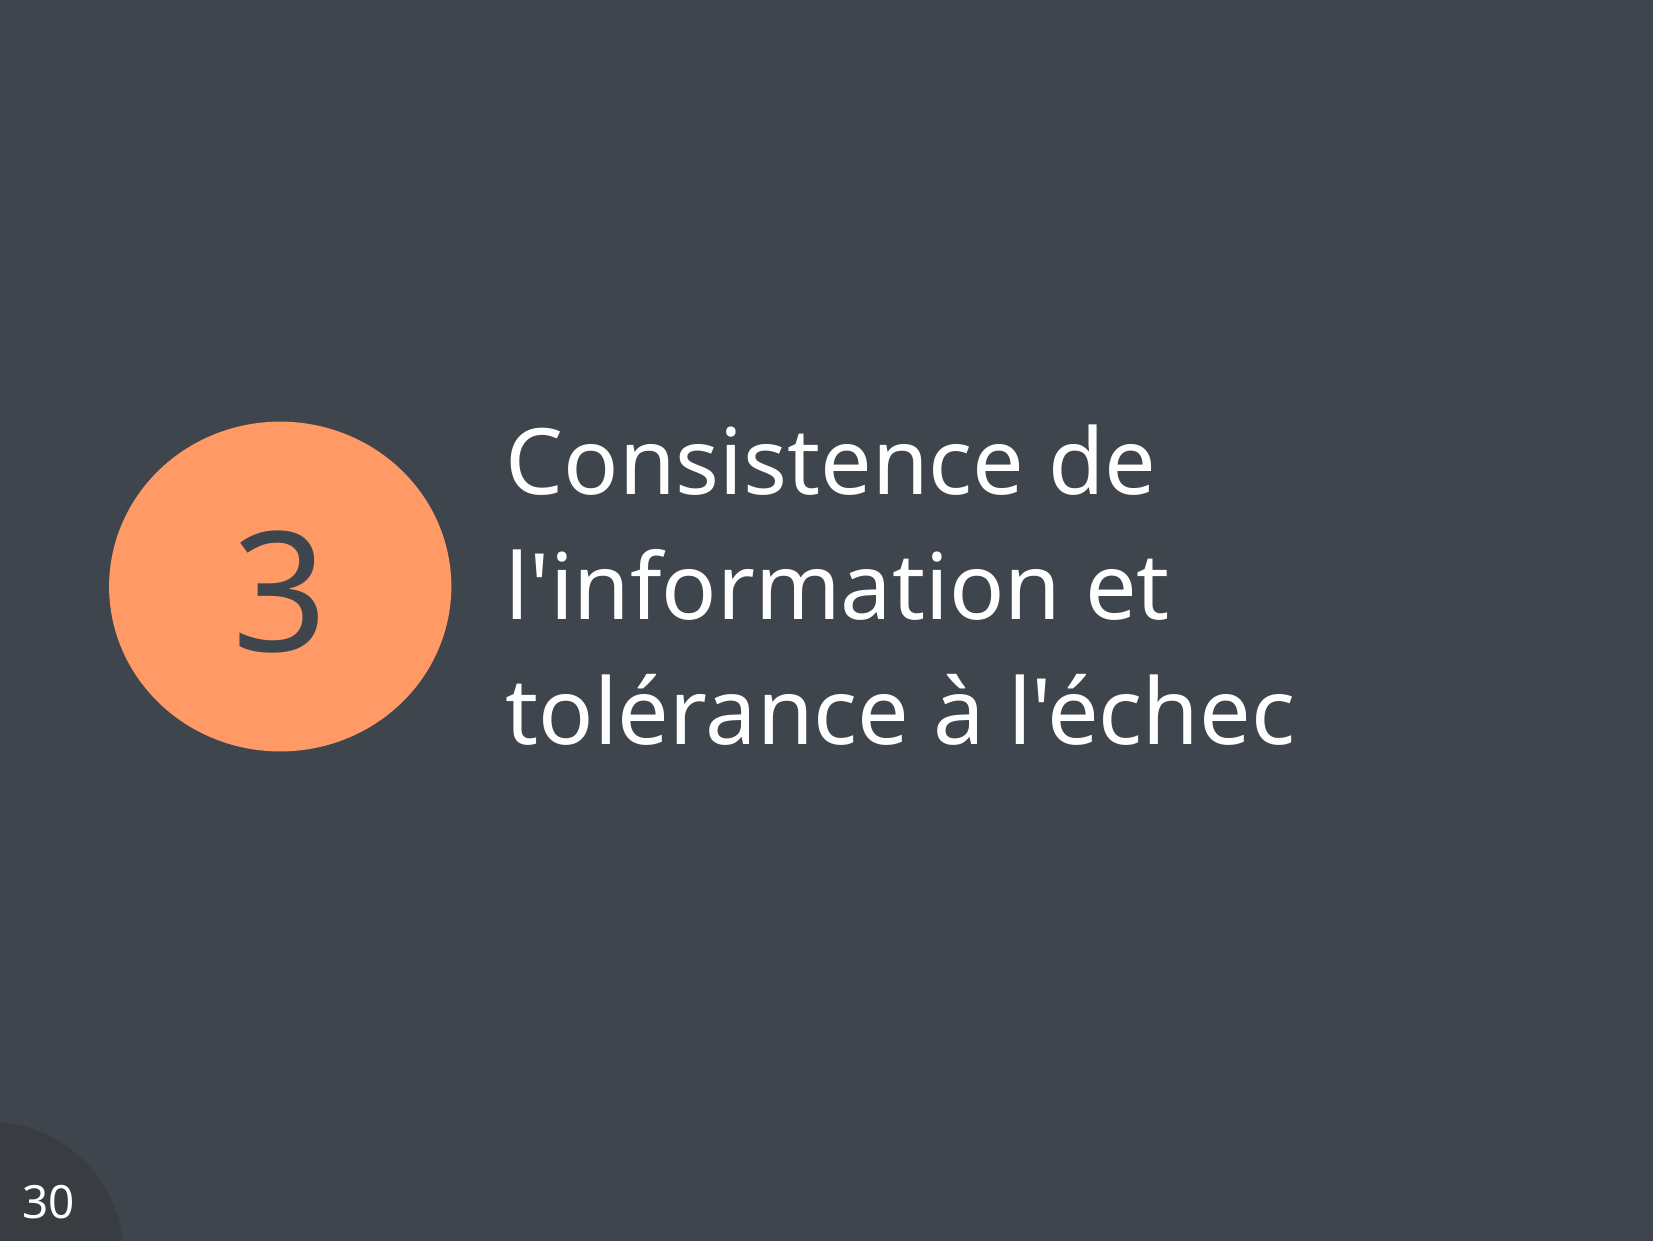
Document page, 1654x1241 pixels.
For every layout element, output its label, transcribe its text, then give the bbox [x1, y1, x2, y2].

text_box 3 [109, 421, 452, 752]
title Consistence de l'information et tolérance à l'échec [505, 402, 1573, 766]
